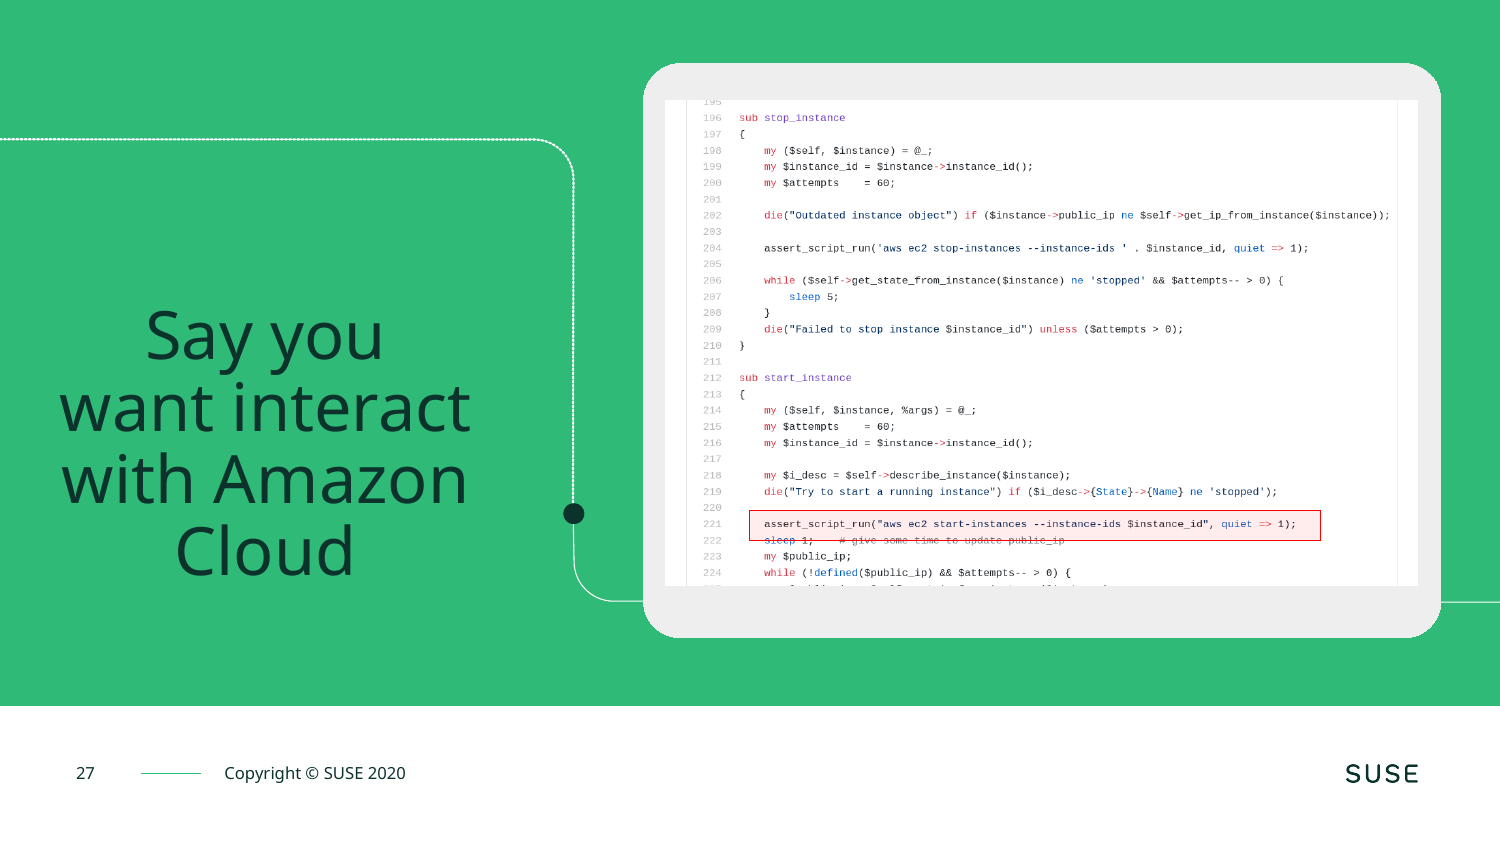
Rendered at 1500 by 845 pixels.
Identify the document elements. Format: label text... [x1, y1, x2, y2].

text_box Picture [643, 63, 1441, 638]
picture [1346, 764, 1418, 783]
text_box [749, 510, 1321, 541]
title Say you want interact with Amazon Cloud [59, 307, 473, 596]
picture [665, 100, 1418, 586]
